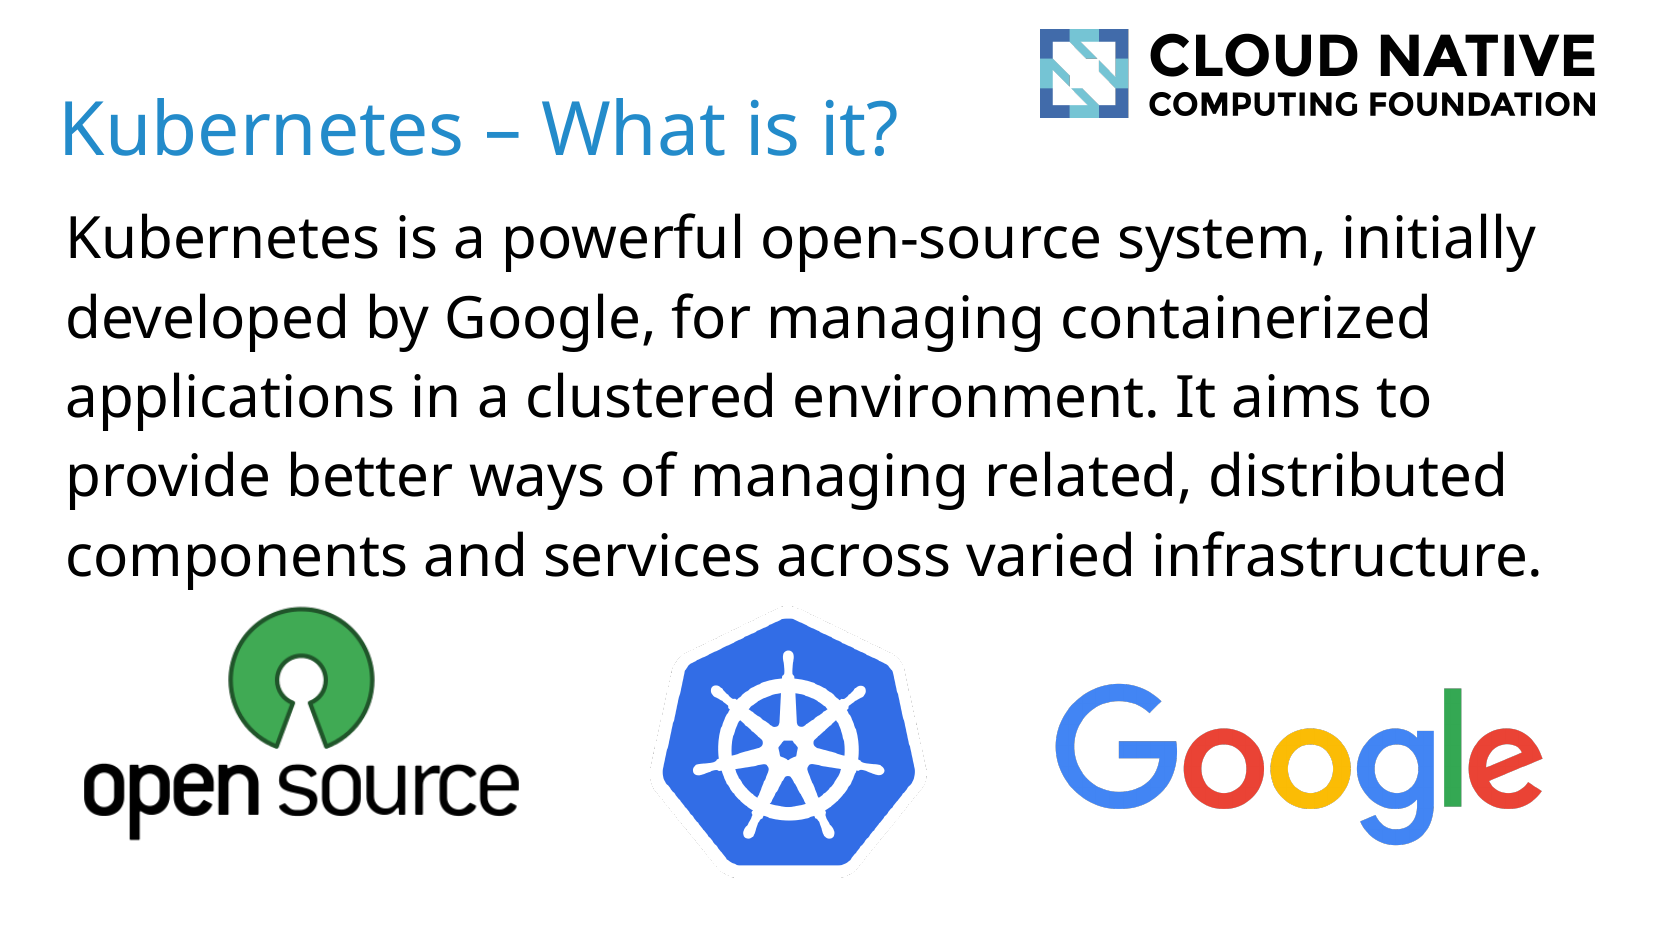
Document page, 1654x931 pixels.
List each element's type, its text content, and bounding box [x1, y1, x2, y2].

text_box Kubernetes is a powerful open-source system, initially developed by Google, for managing containerized applications in a clustered environment. It aims to provide better ways of managing related, distributed components and services across varied infrastructure. [59, 196, 1607, 662]
picture [1055, 683, 1546, 850]
title Kubernetes – What is it? [59, 59, 1595, 178]
picture [1040, 29, 1595, 118]
picture [47, 596, 556, 851]
picture [649, 602, 928, 882]
